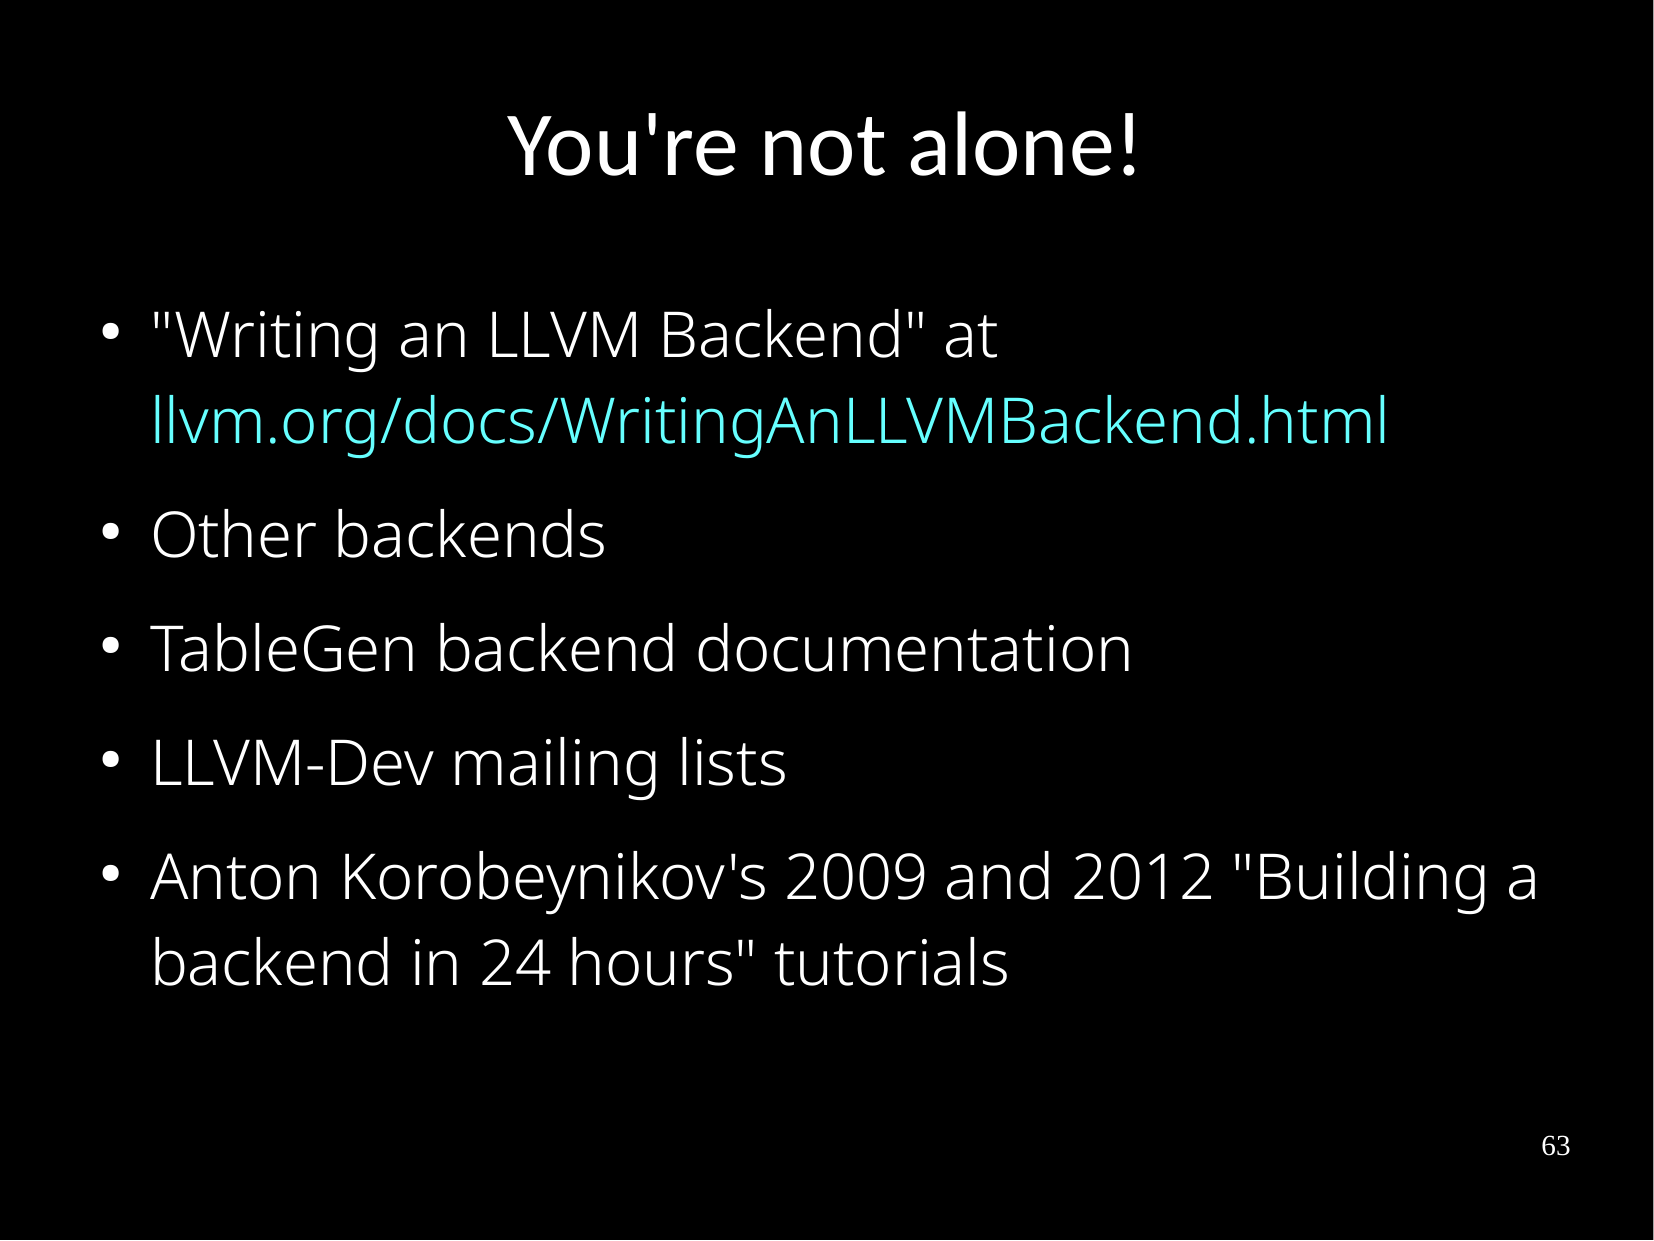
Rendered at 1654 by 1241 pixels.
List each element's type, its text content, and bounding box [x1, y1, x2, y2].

list "Writing an LLVM Backend" at llvm.org/docs/WritingAnLLVMBackend.html Other backends TableGen backend documentation LLVM-Dev mailing lists Anton Korobeynikov's 2009 and 2012 "Building a backend in 24 hours" tutorials [82, 290, 1571, 1010]
title You're not alone! [82, 49, 1571, 257]
